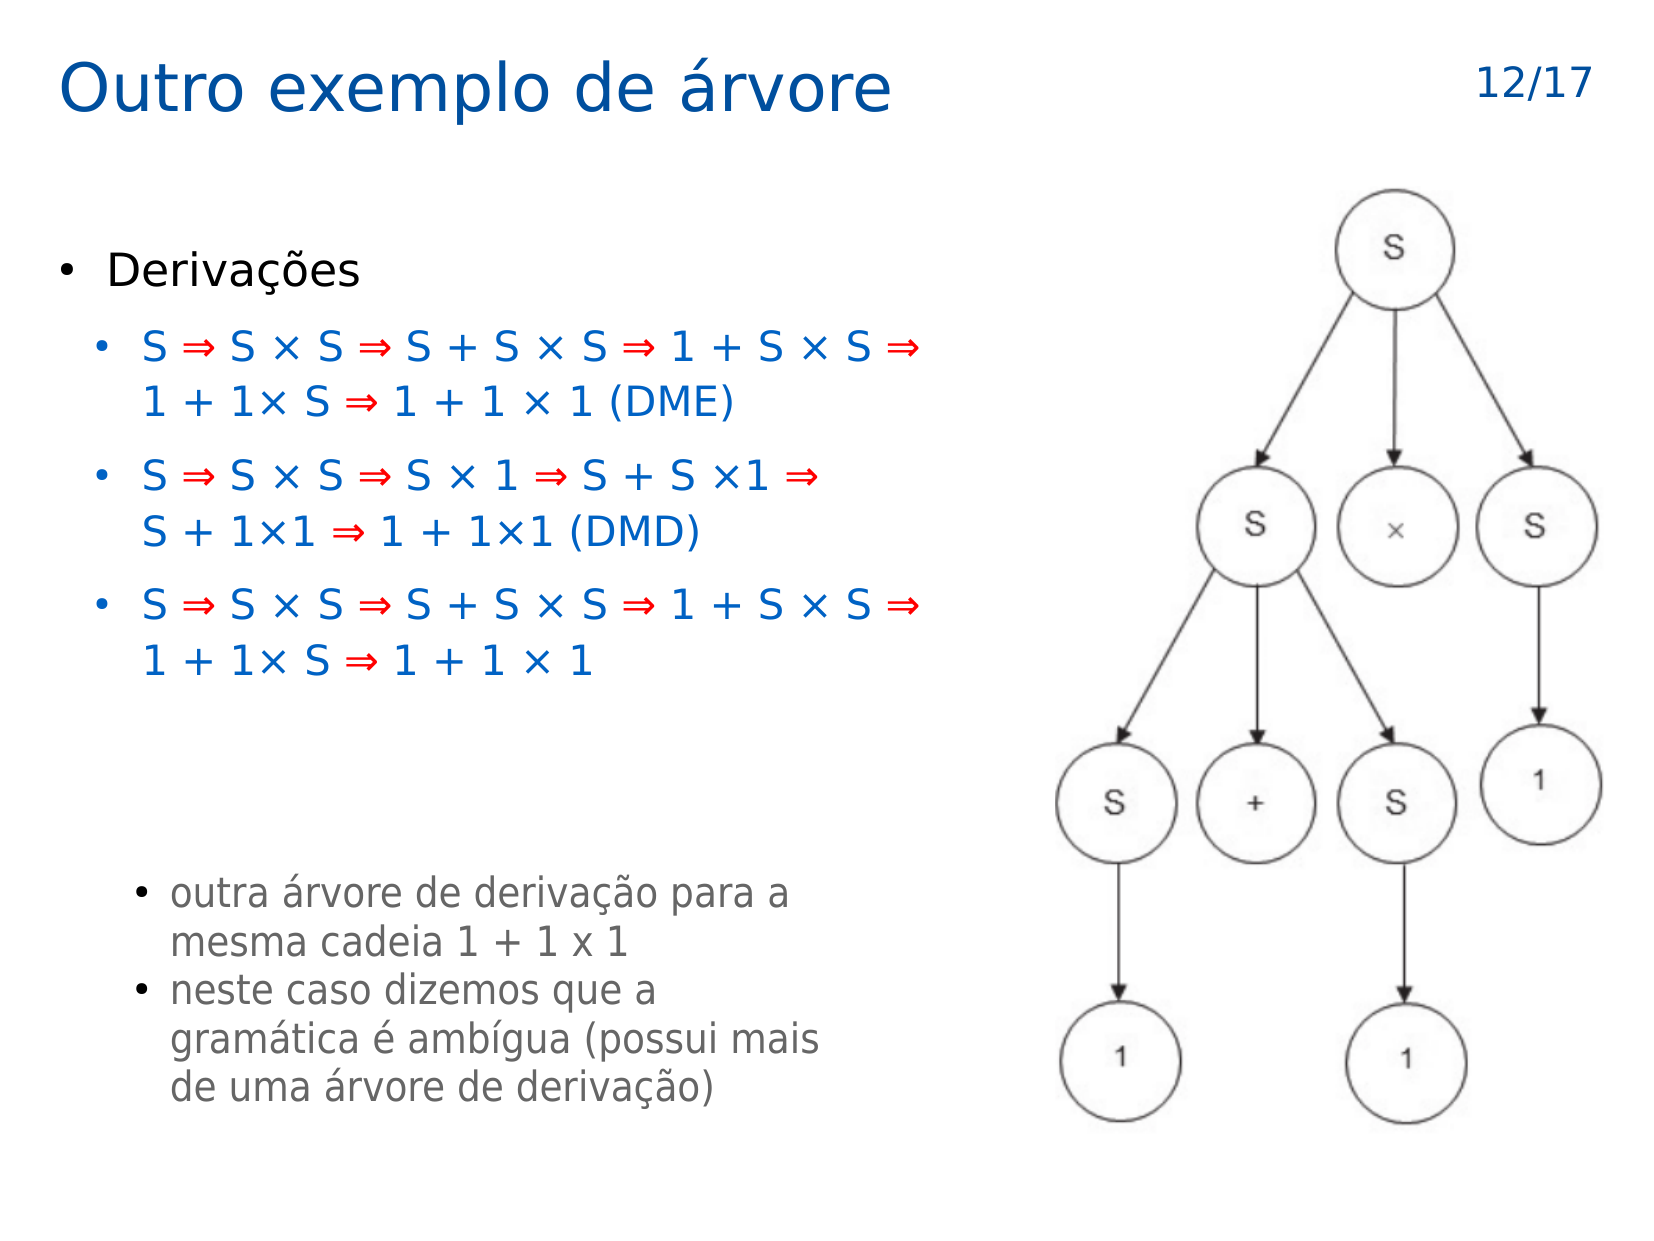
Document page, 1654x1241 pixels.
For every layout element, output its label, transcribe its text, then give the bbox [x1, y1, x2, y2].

list Derivações S ⇒ S × S ⇒ S + S × S ⇒ 1 + S × S ⇒ 1 + 1× S ⇒ 1 + 1 × 1 (DME) S ⇒ S × S ⇒ S × 1 ⇒ S + S ×1 ⇒ S + 1×1 ⇒ 1 + 1×1 (DMD) S ⇒ S × S ⇒ S + S × S ⇒ 1 + S × S ⇒ 1 + 1× S ⇒ 1 + 1 × 1 [59, 236, 1027, 1182]
picture [1055, 186, 1604, 1138]
title Outro exemplo de árvore [59, 29, 1625, 148]
text_box outra árvore de derivação para a mesma cadeia 1 + 1 x 1 neste caso dizemos que a gramática é ambígua (possui mais de uma árvore de derivação) [119, 861, 844, 1168]
